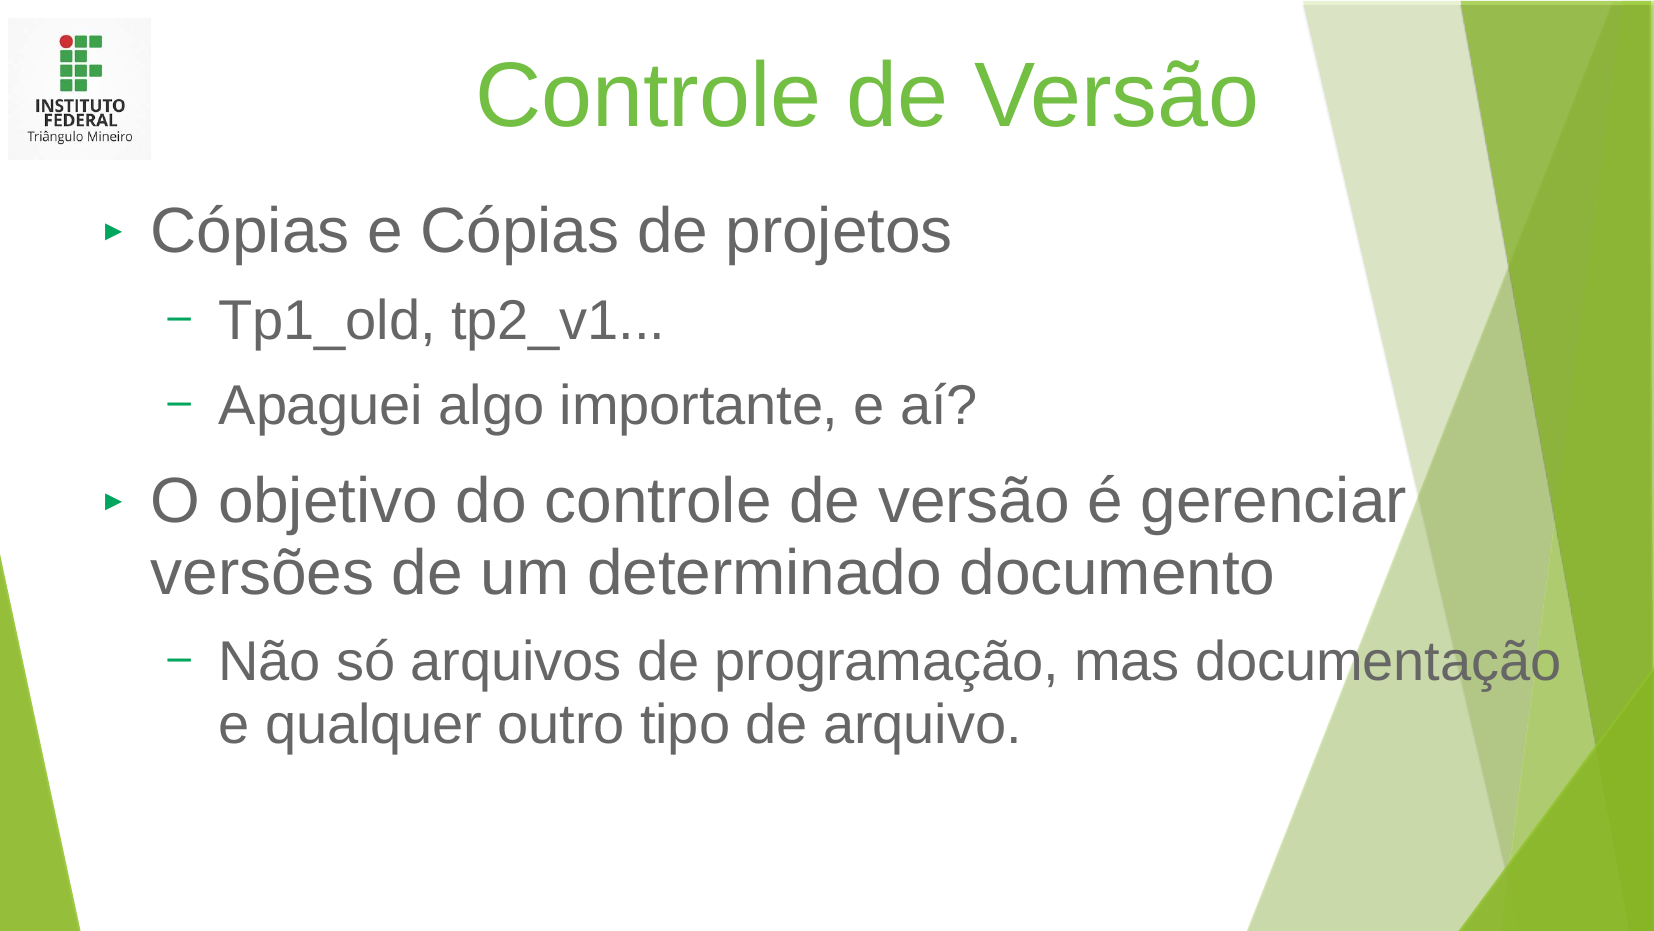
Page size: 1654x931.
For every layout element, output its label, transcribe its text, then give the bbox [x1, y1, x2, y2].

picture [8, 18, 151, 160]
title Controle de Versão [165, 31, 1571, 160]
list Cópias e Cópias de projetos Tp1_old, tp2_v1... Apaguei algo importante, e aí? O objetivo do controle de versão é gerenciar versões de um determinado documento Não só arquivos de programação, mas documentação e qualquer outro tipo de arquivo. [82, 195, 1571, 758]
